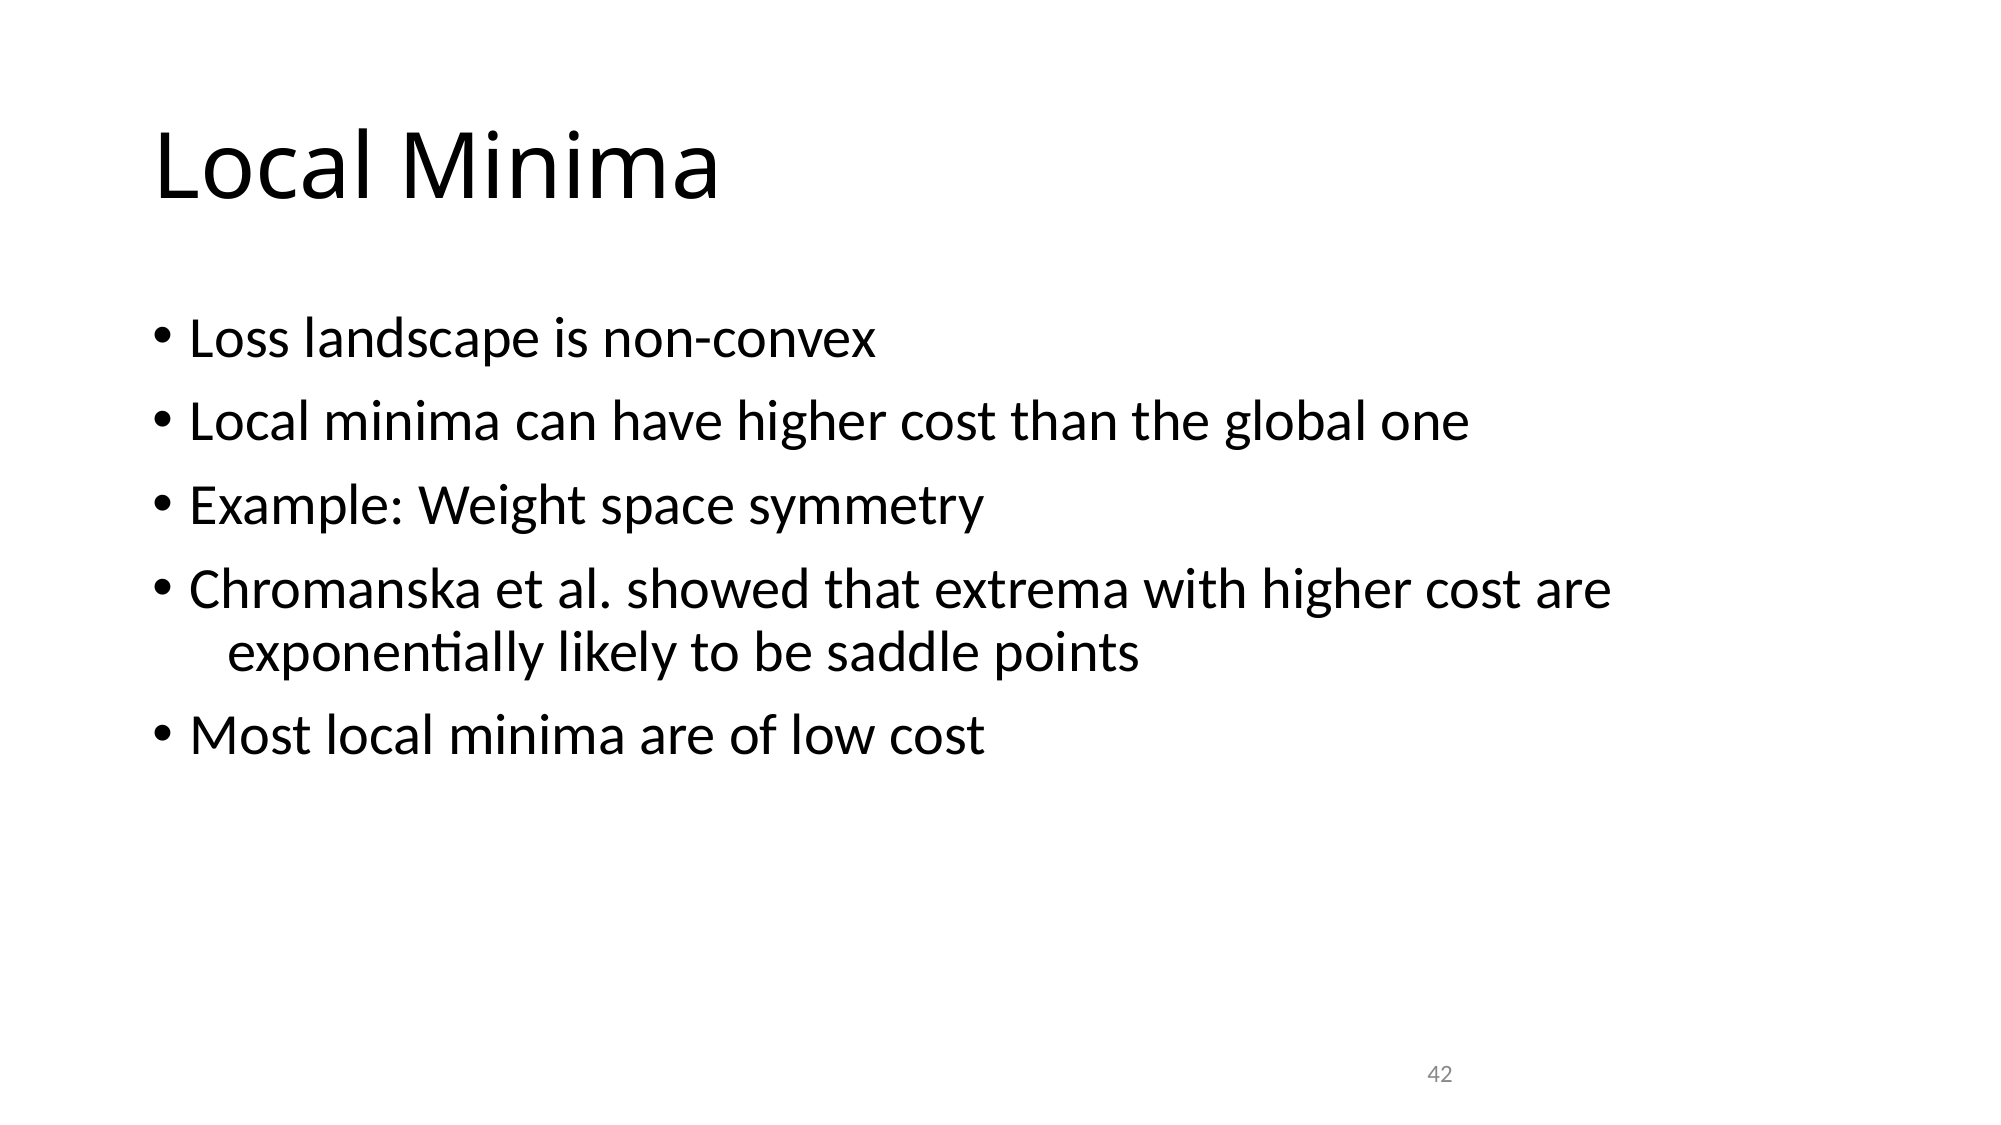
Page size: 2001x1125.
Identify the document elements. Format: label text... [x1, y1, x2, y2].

title Local Minima [137, 59, 1863, 278]
text_box [1412, 1042, 1863, 1103]
list Loss landscape is non-convex Local minima can have higher cost than the global one Example: Weight space symmetry Chromanska et al. showed that extrema with higher cost are exponentially likely to be saddle points Most local minima are of low cost [137, 299, 1863, 1014]
